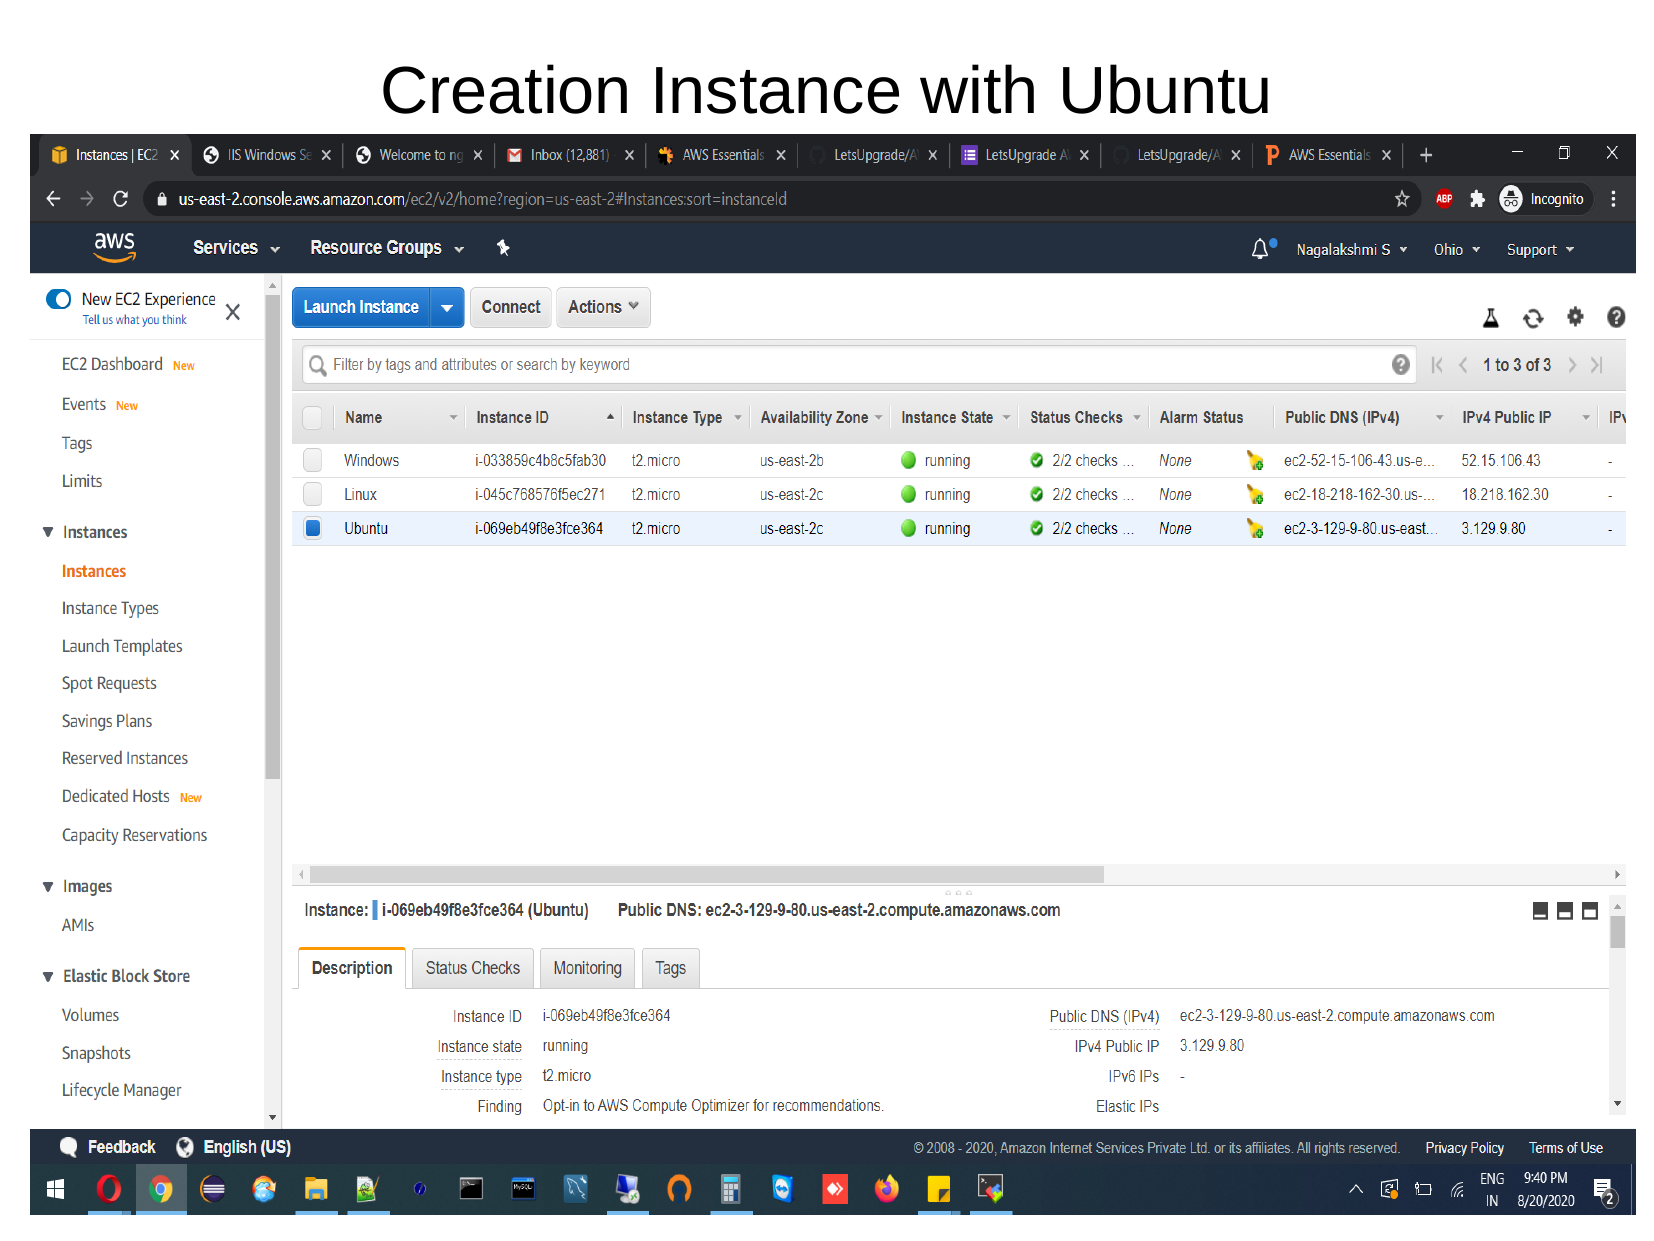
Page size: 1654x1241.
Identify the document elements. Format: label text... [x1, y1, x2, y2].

picture [30, 134, 1636, 1216]
title Creation Instance with Ubuntu [82, 15, 1571, 134]
